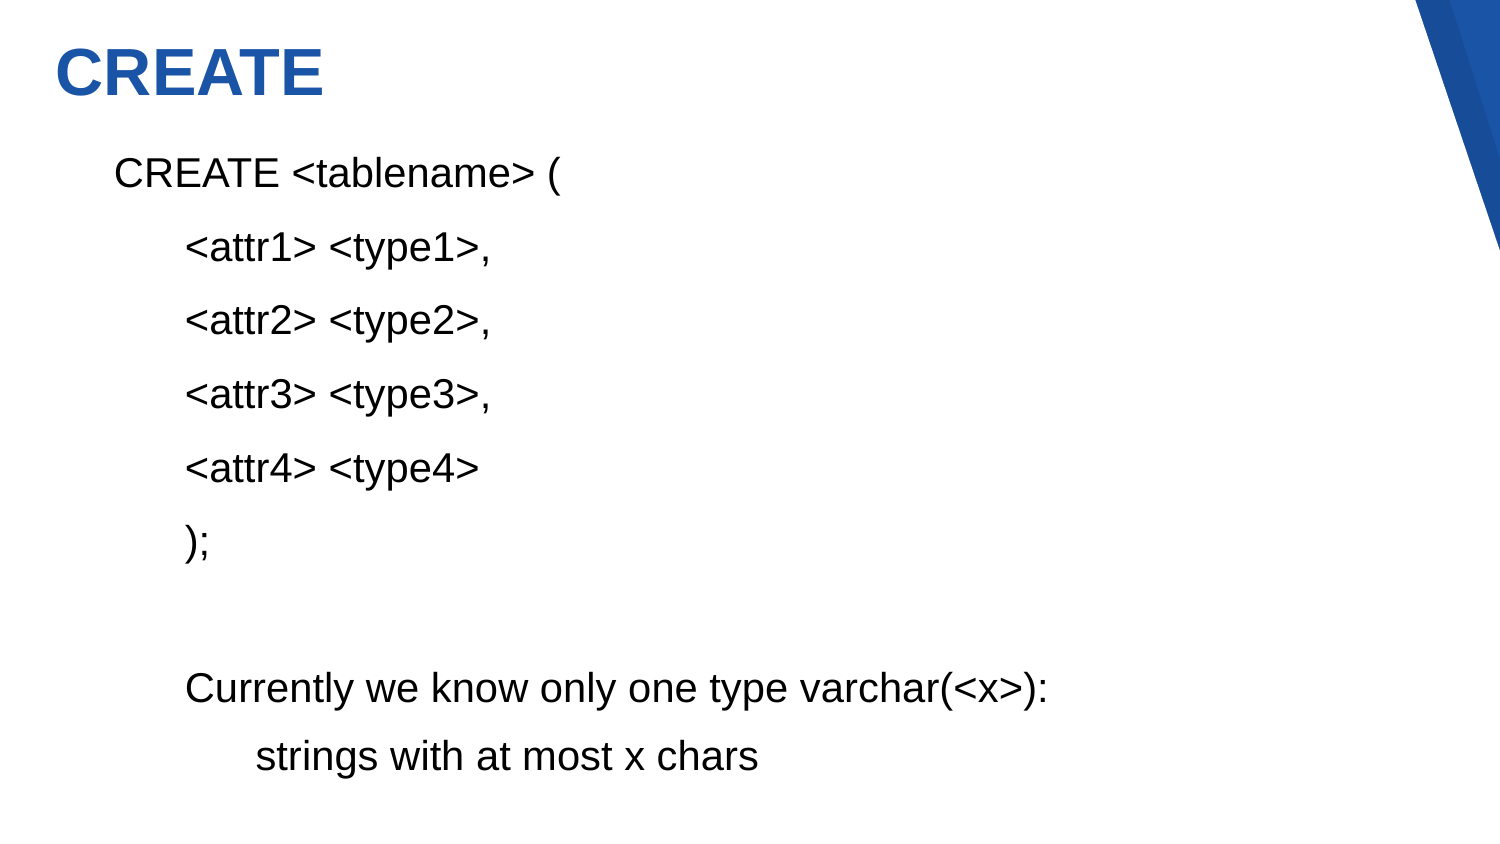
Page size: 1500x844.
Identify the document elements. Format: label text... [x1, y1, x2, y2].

title CREATE [40, 56, 1231, 124]
list CREATE <tablename> ( <attr1> <type1>, <attr2> <type2>, <attr3> <type3>, <attr4> <type4> ); Currently we know only one type varchar(<x>): strings with at most x chars [27, 130, 1441, 406]
